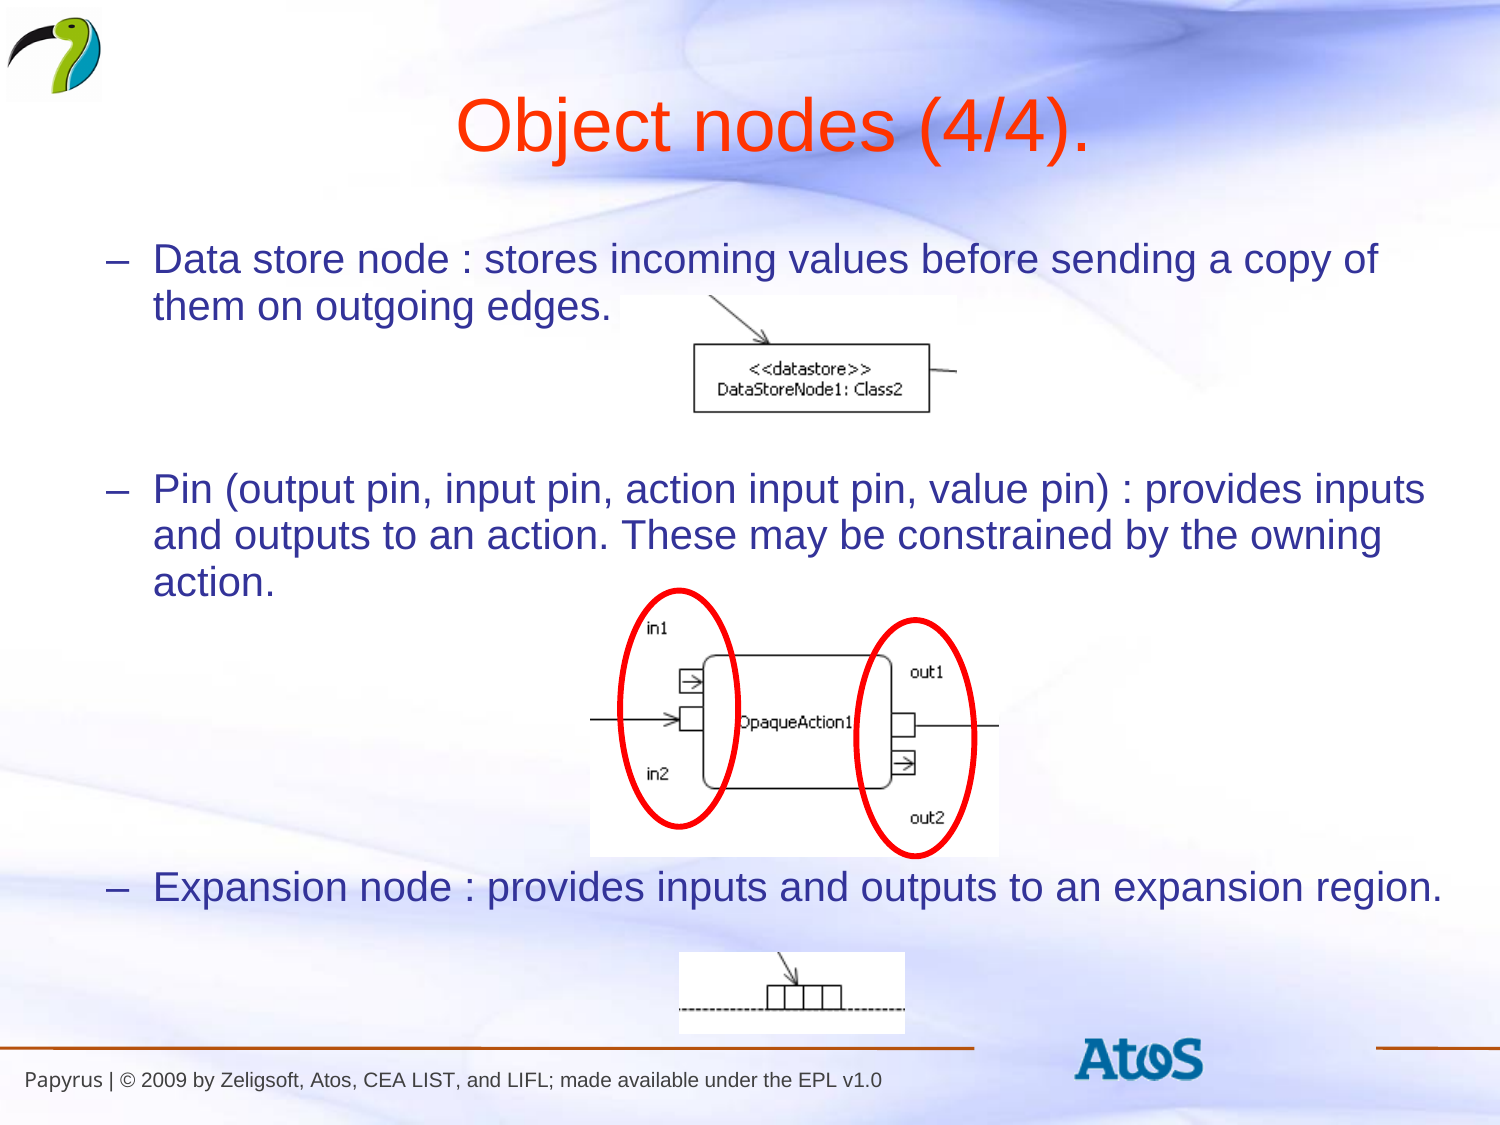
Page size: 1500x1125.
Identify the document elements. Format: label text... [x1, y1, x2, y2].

title Object nodes (4/4). [283, 72, 1264, 178]
picture [0, 0, 1500, 1125]
list Data store node : stores incoming values before sending a copy of them on outgoing edges. Pin (output pin, input pin, action input pin, value pin) : provides inputs and outputs to an action. These may be constrained by the owning action. Expansion node : provides inputs and outputs to an expansion region. [31, 236, 1469, 960]
